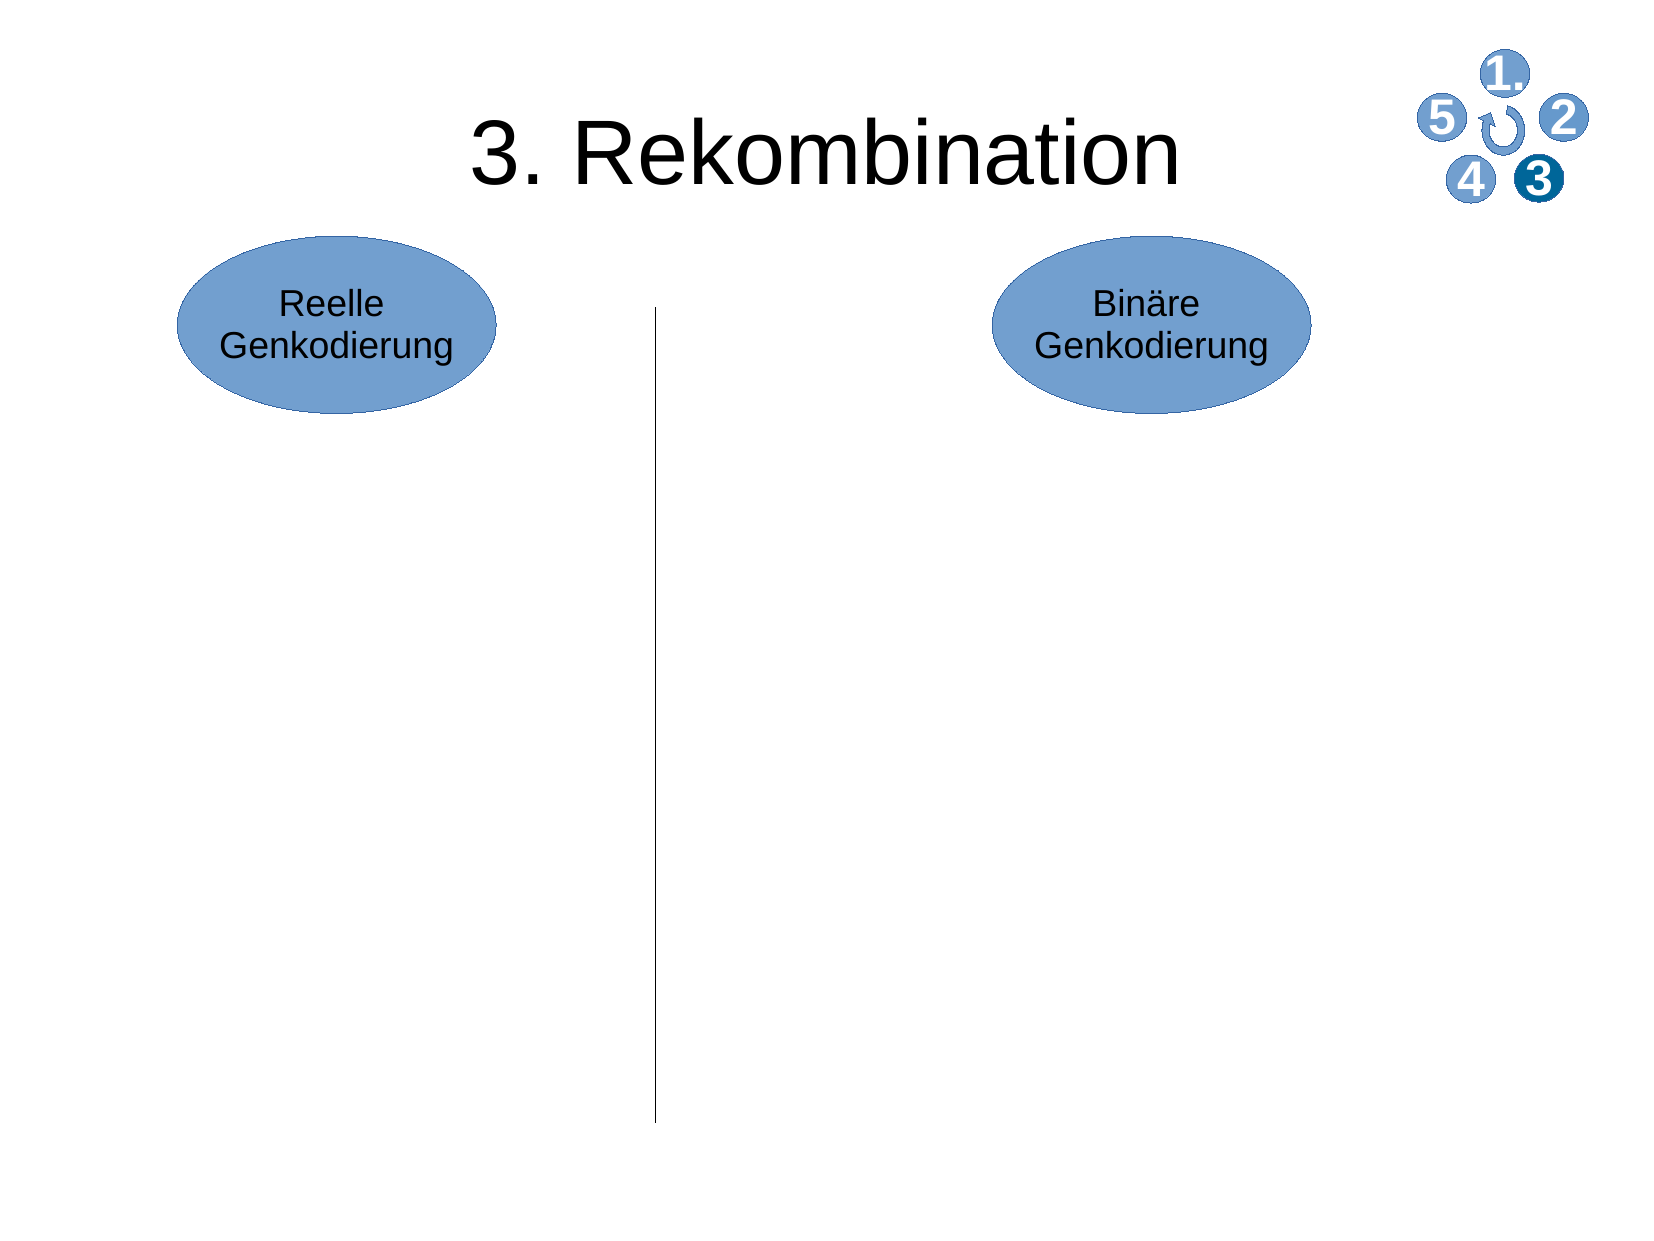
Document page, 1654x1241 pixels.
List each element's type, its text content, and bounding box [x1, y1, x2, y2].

text_box 4 [1446, 155, 1496, 204]
text_box Binäre Genkodierung [992, 236, 1312, 414]
text_box 5 [1417, 93, 1467, 142]
text_box 3 [1514, 154, 1564, 203]
text_box [1478, 105, 1525, 156]
text_box 1. [1480, 49, 1530, 98]
title 3. Rekombination [82, 49, 1571, 257]
text_box 2 [1539, 93, 1589, 142]
text_box Reelle Genkodierung [177, 236, 497, 414]
